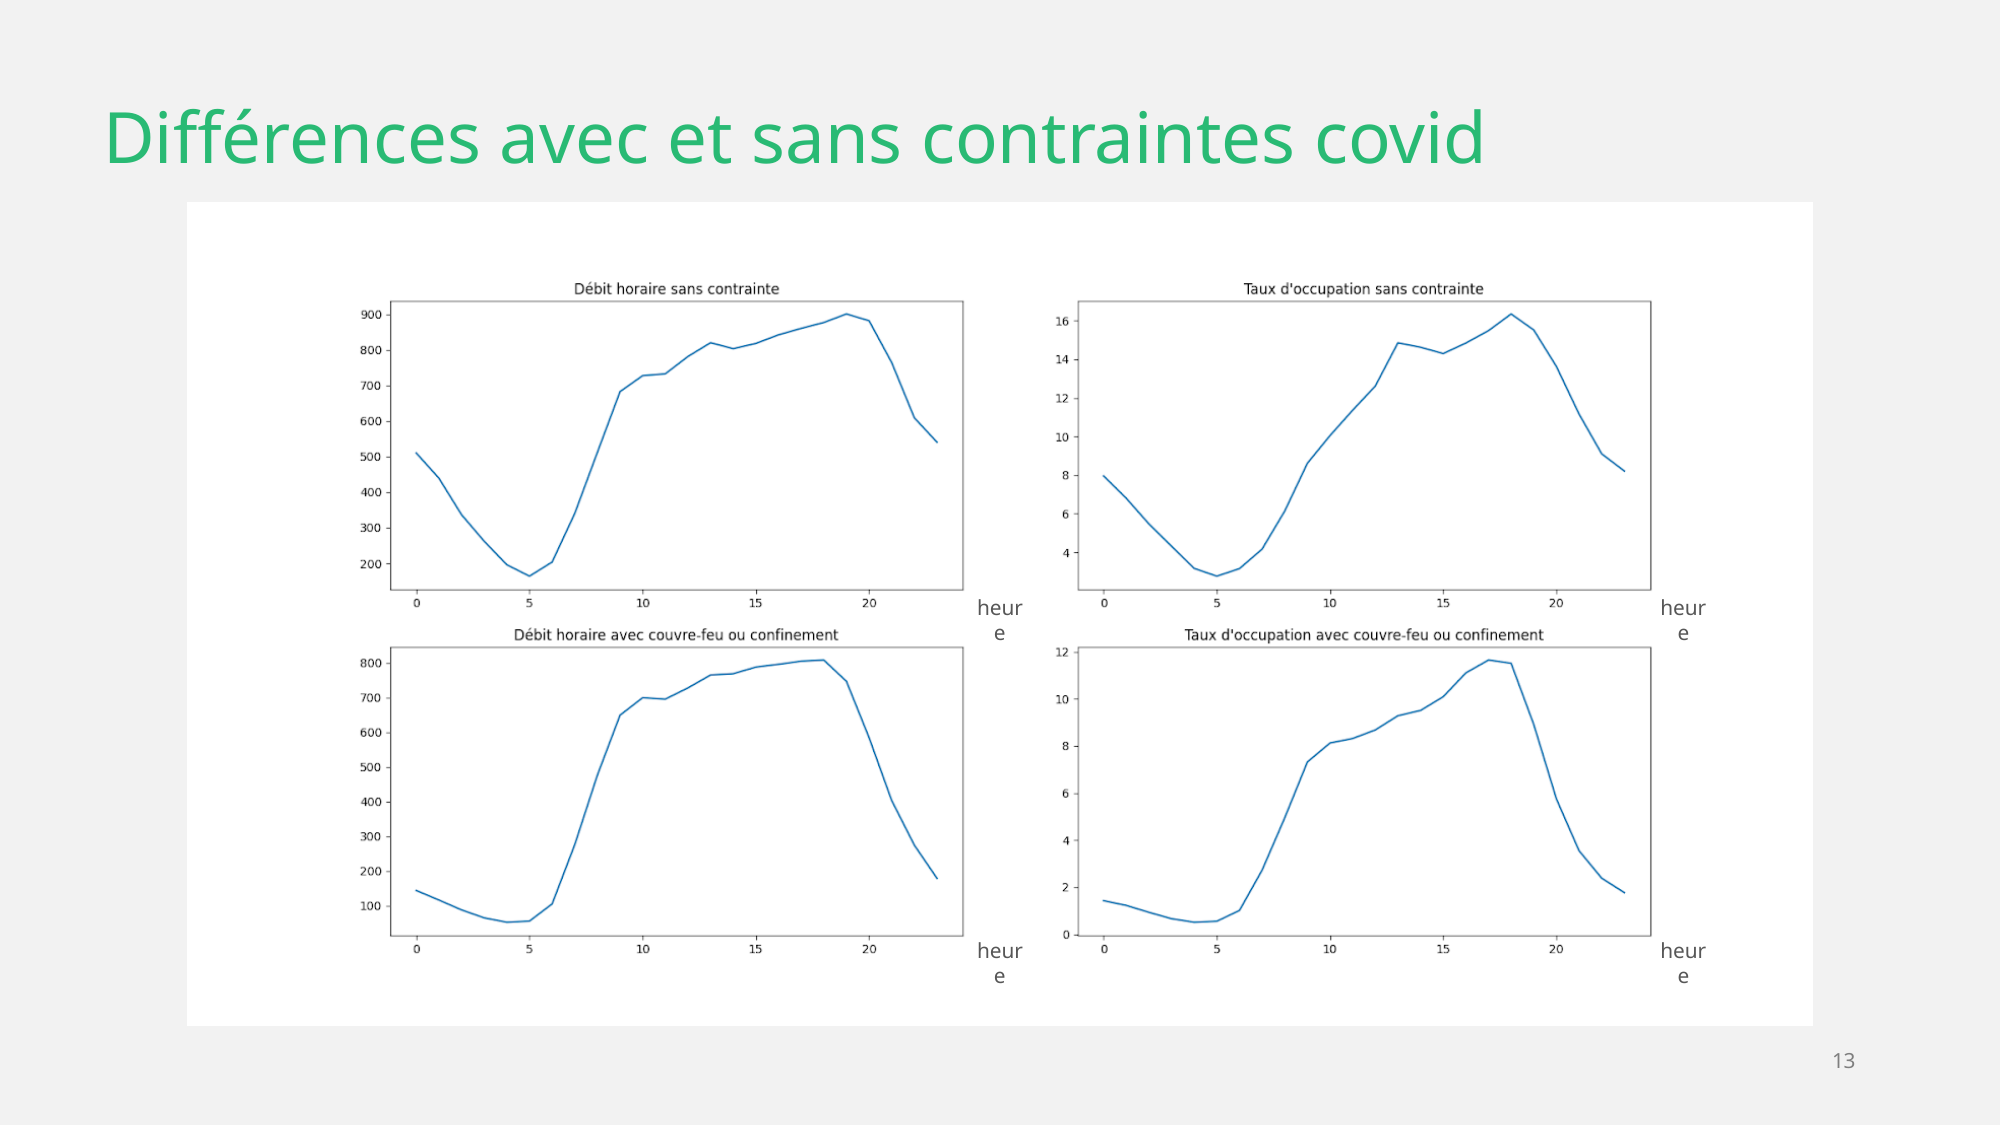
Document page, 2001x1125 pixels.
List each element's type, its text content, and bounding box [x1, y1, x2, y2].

text_box heure [958, 586, 1041, 628]
text_box heure [1642, 586, 1725, 628]
title Différences avec et sans contraintes covid [103, 102, 1897, 180]
text_box heure [1642, 929, 1725, 971]
text_box heure [958, 929, 1041, 971]
picture [187, 202, 1813, 1026]
